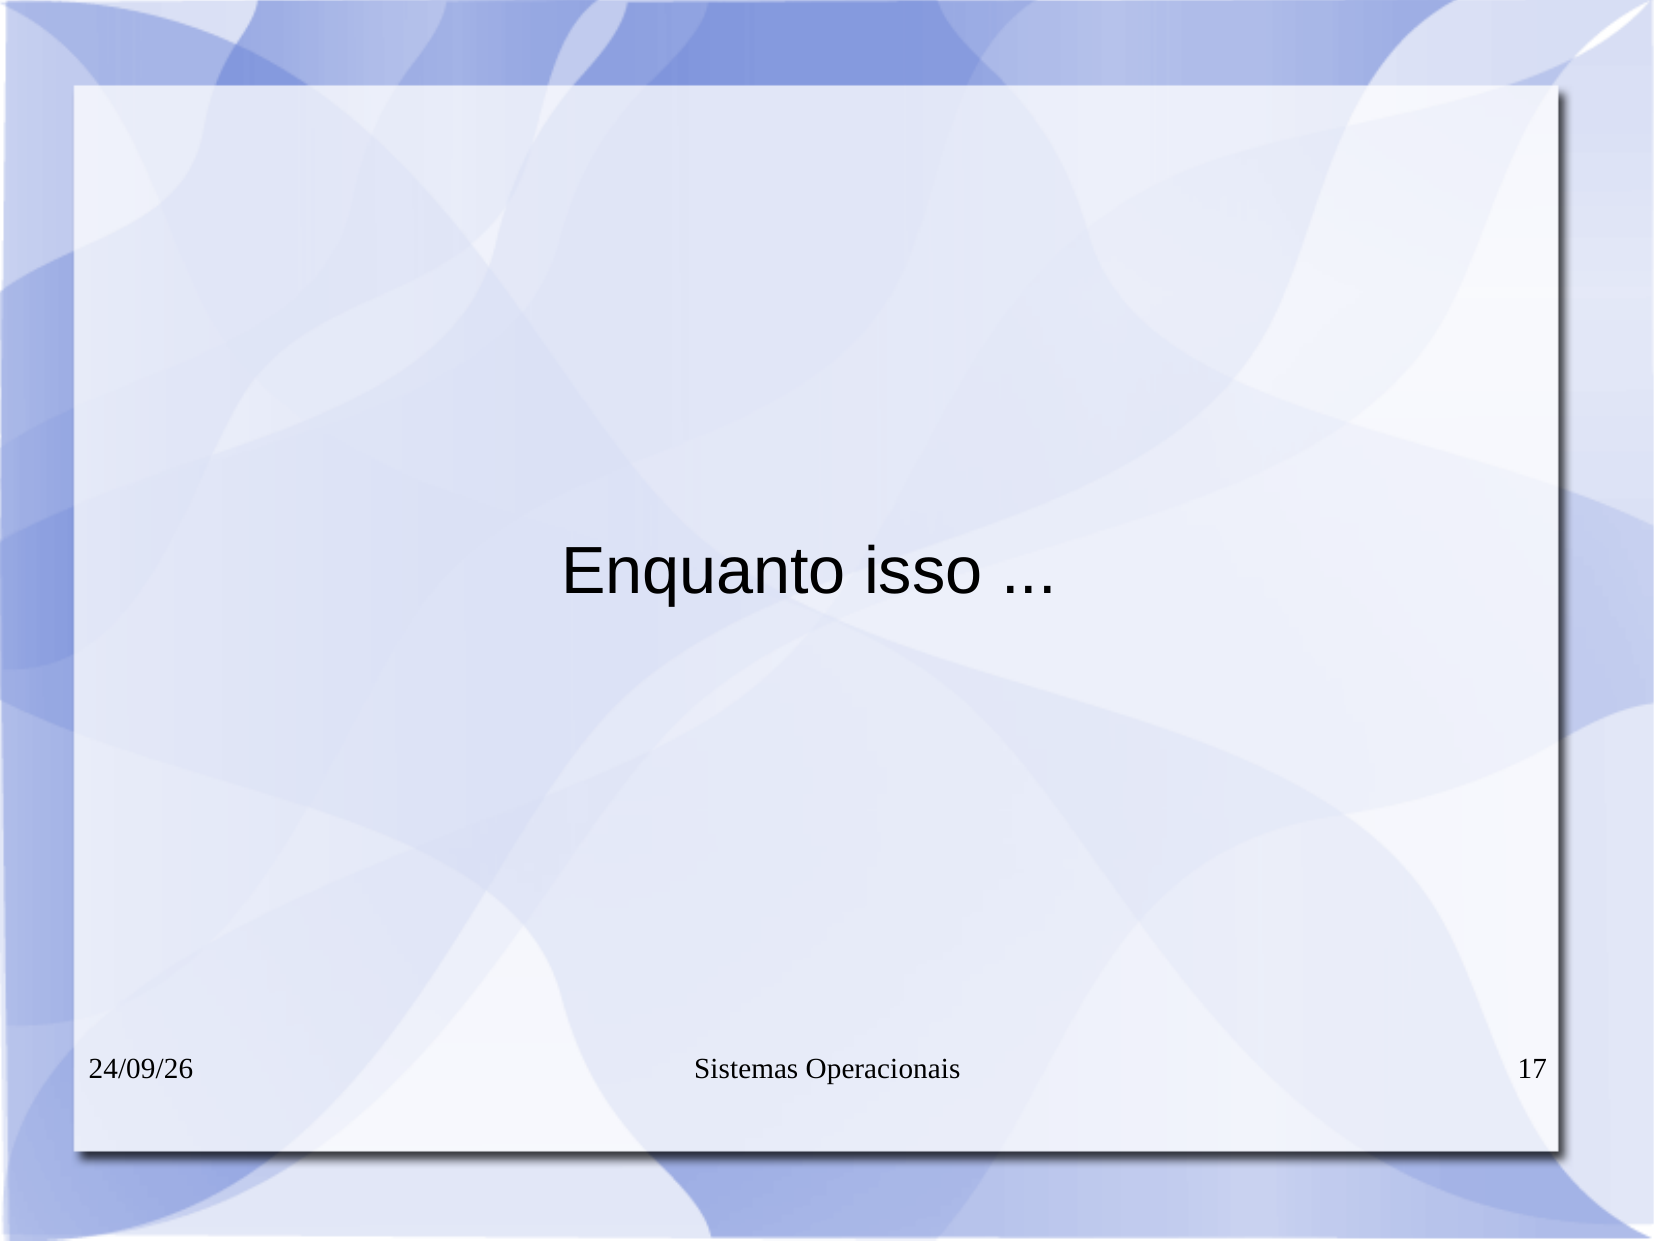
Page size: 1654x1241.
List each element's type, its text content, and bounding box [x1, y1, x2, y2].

subtitle Enquanto isso ... [82, 90, 1536, 1051]
picture [0, 0, 1654, 1241]
